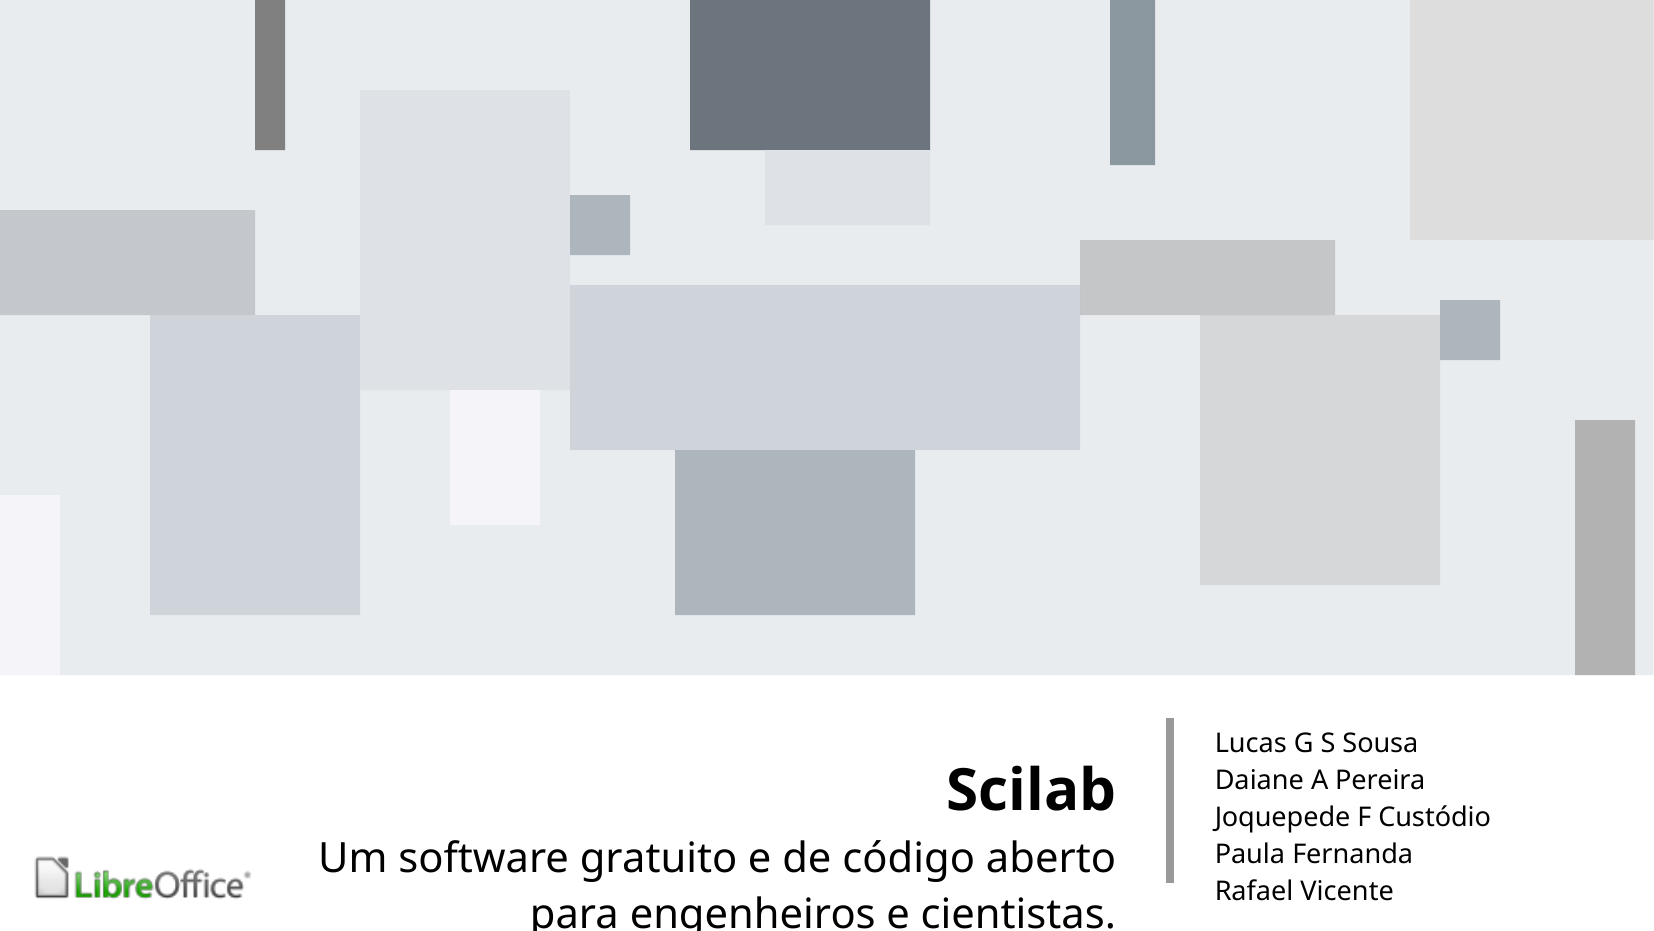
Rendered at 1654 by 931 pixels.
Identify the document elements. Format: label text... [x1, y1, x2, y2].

picture [30, 852, 256, 903]
text_box Lucas G S Sousa Daiane A Pereira Joquepede F Custódio Paula Fernanda Rafael Vicente [1200, 716, 1591, 916]
text_box Scilab Um software gratuito e de código aberto para engenheiros e cientistas. [255, 740, 1131, 931]
